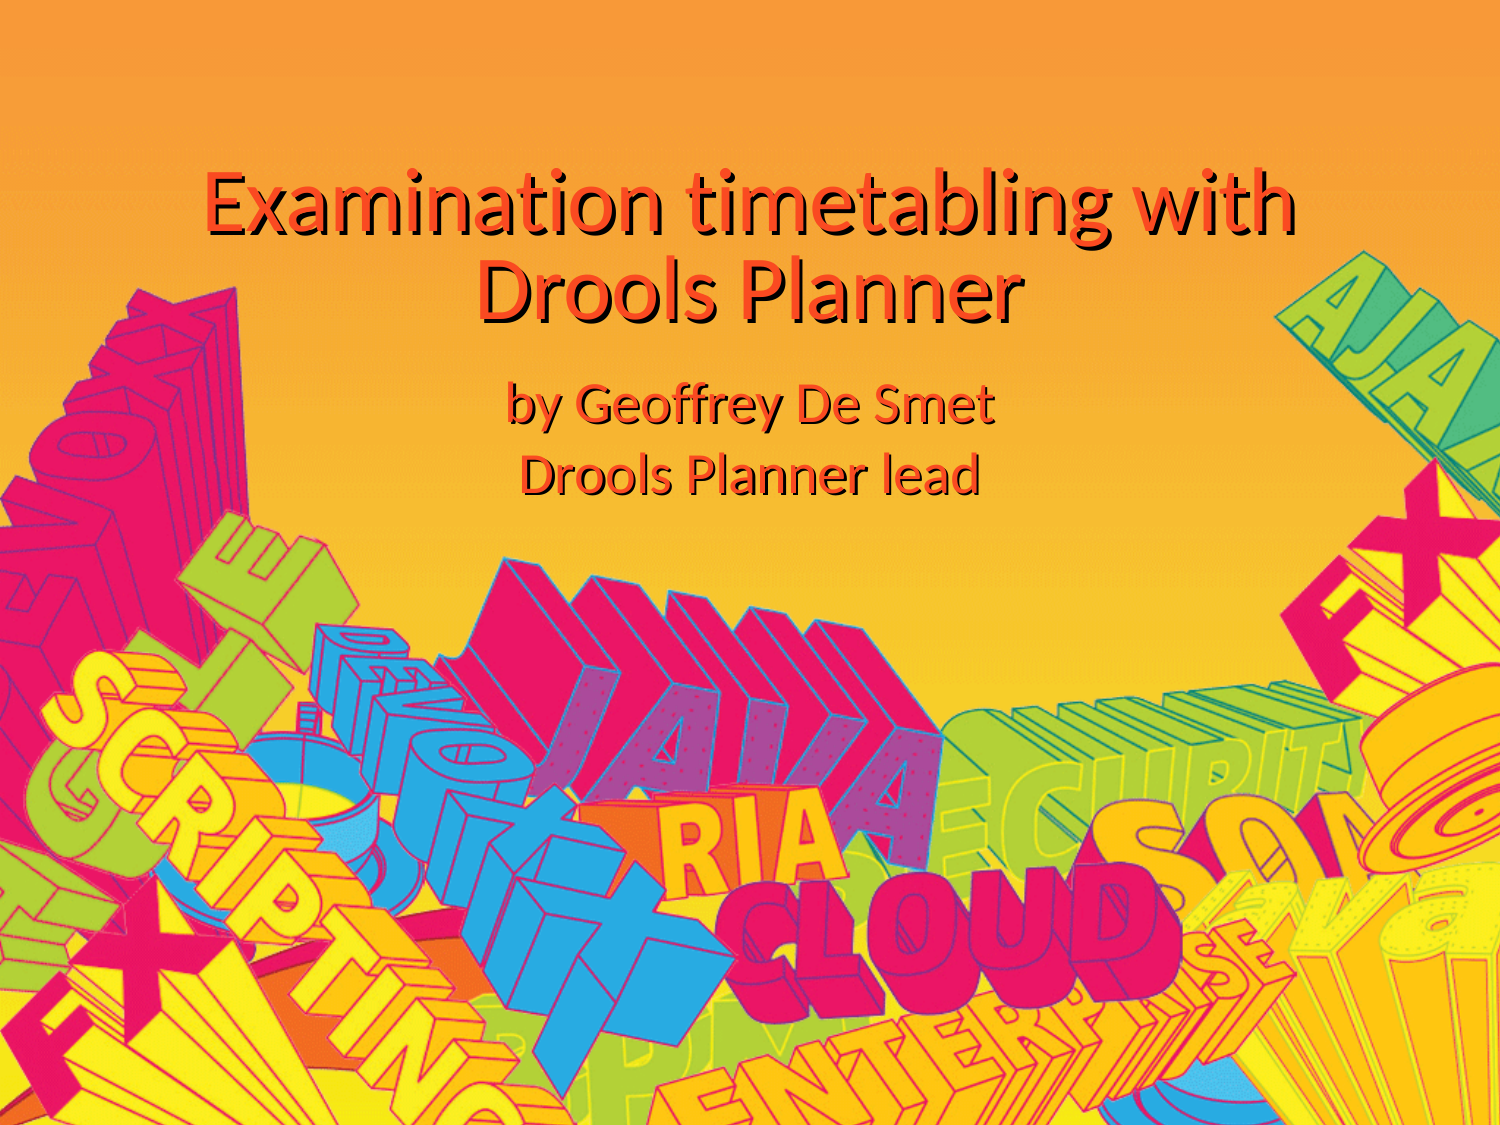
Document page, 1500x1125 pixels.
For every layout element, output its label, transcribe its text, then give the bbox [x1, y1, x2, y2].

text_box by Geoffrey De Smet Drools Planner lead [225, 371, 1276, 659]
title Examination timetabling with Drools Planner [75, 130, 1426, 372]
picture [0, 0, 1500, 1125]
